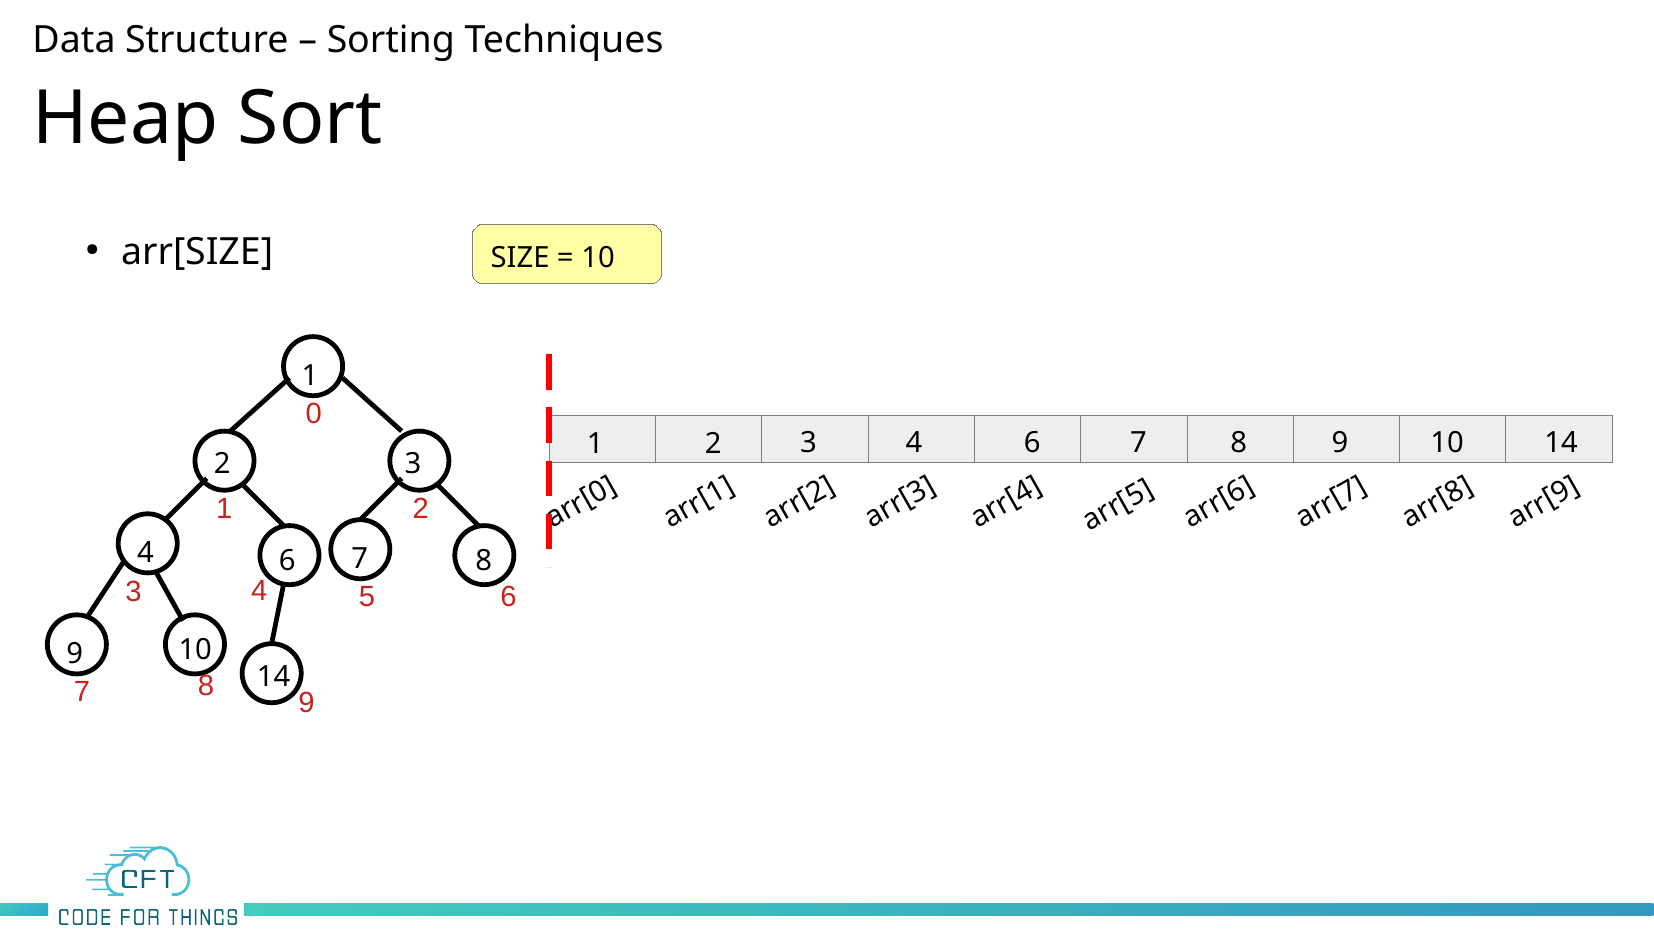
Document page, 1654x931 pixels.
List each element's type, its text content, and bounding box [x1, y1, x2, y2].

text_box 9 [1316, 413, 1384, 463]
text_box arr[8] [1380, 438, 1515, 554]
text_box 8 [460, 531, 509, 581]
text_box [1164, 415, 1215, 463]
text_box [126, 513, 170, 523]
text_box 6 [485, 572, 532, 621]
text_box [258, 643, 286, 647]
text_box 6 [1009, 413, 1058, 463]
text_box arr[SIZE] [70, 217, 315, 284]
text_box [209, 431, 240, 435]
text_box [454, 538, 460, 572]
text_box arr[1] [637, 451, 774, 554]
text_box [100, 626, 107, 663]
text_box 8 [183, 661, 229, 710]
text_box [118, 528, 122, 558]
text_box 2 [690, 415, 757, 465]
text_box [259, 540, 264, 566]
text_box arr[3] [839, 450, 981, 554]
text_box 5 [343, 572, 390, 621]
picture [59, 846, 237, 925]
text_box 2 [199, 435, 266, 485]
text_box [385, 533, 390, 566]
text_box [254, 697, 283, 703]
text_box [171, 525, 178, 562]
text_box [467, 525, 502, 531]
text_box [509, 538, 514, 572]
text_box 3 [110, 567, 116, 576]
text_box [338, 519, 382, 529]
text_box 9 [51, 624, 100, 674]
text_box [549, 415, 572, 463]
text_box [313, 537, 320, 574]
text_box [958, 415, 1009, 463]
text_box [853, 415, 890, 463]
text_box [291, 336, 335, 346]
text_box arr[4] [949, 439, 1087, 554]
text_box arr[0] [520, 459, 661, 554]
text_box 1 [572, 415, 644, 465]
text_box [1384, 415, 1415, 463]
text_box 0 [290, 389, 337, 437]
text_box arr[9] [1482, 442, 1625, 554]
text_box 3 [785, 413, 853, 463]
text_box 4 [122, 523, 171, 573]
text_box arr[5] [1058, 442, 1199, 558]
text_box 9 [283, 679, 330, 727]
text_box [757, 415, 785, 463]
text_box [55, 614, 99, 624]
text_box [1058, 415, 1115, 463]
text_box [470, 581, 485, 585]
text_box arr[6] [1164, 438, 1300, 554]
text_box [283, 581, 304, 585]
text_box [194, 445, 199, 476]
text_box [1483, 415, 1529, 463]
text_box 7 [1115, 413, 1164, 463]
text_box [472, 224, 662, 284]
text_box 2 [397, 484, 444, 532]
text_box 1 [201, 484, 248, 532]
text_box [1597, 415, 1613, 463]
text_box [1264, 415, 1316, 463]
text_box 6 [264, 531, 313, 581]
text_box 7 [59, 667, 105, 716]
text_box SIZE = 10 [475, 228, 656, 278]
text_box [404, 431, 435, 435]
text_box [184, 614, 212, 620]
text_box 1 [286, 346, 349, 396]
text_box 8 [1215, 413, 1264, 463]
text_box [47, 630, 51, 659]
title Data Structure – Sorting Techniques Heap Sort [32, 12, 1184, 166]
text_box 14 [1529, 413, 1597, 463]
text_box 4 [890, 413, 958, 463]
text_box 10 [1415, 413, 1483, 463]
text_box 3 [389, 435, 457, 485]
text_box [272, 525, 307, 531]
text_box arr[2] [738, 443, 875, 554]
text_box 3 [110, 567, 157, 616]
text_box 4 [236, 566, 283, 615]
text_box [644, 415, 690, 463]
text_box 14 [242, 647, 309, 697]
text_box arr[7] [1272, 441, 1412, 554]
text_box 10 [163, 620, 231, 670]
text_box 7 [336, 529, 385, 579]
text_box [330, 532, 336, 566]
